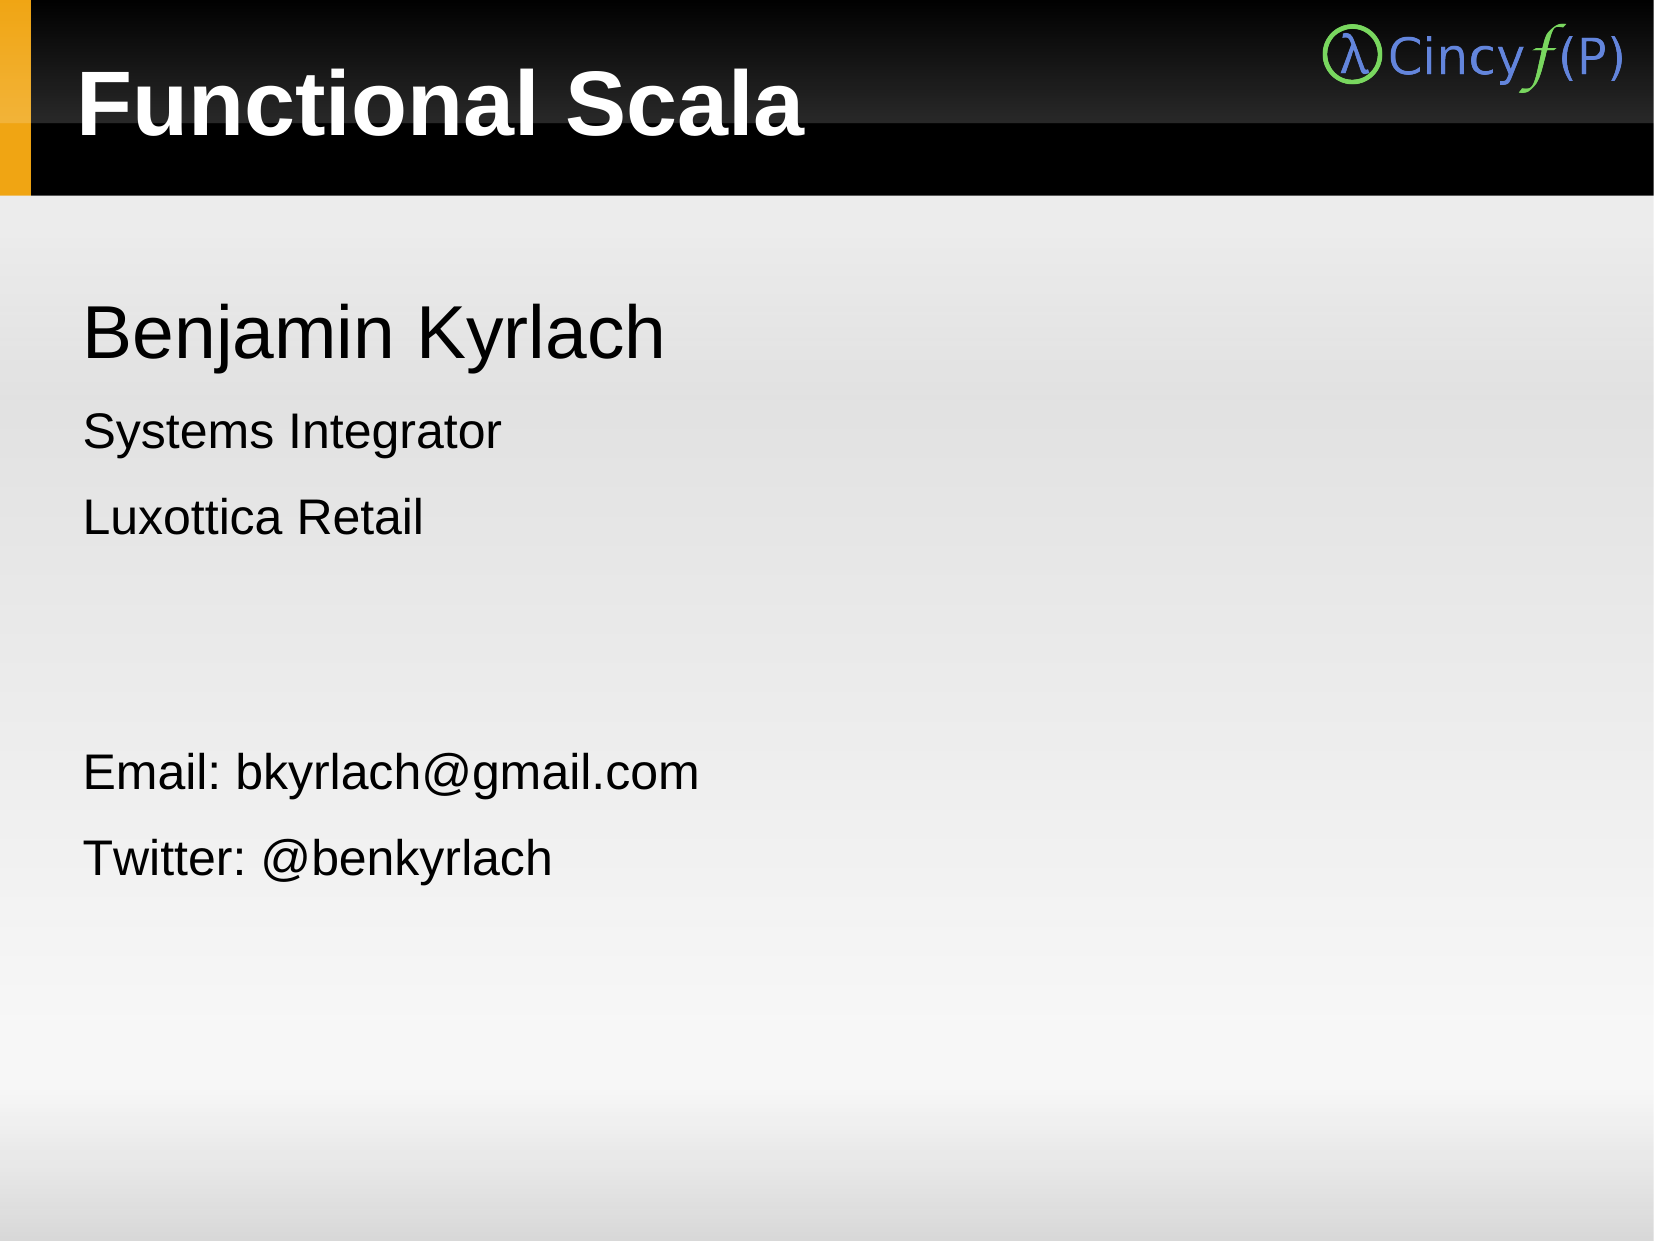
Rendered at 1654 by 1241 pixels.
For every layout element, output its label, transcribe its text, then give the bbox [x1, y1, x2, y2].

picture [0, 0, 1654, 1241]
title Functional Scala [76, 0, 1565, 208]
list Benjamin Kyrlach Systems Integrator Luxottica Retail Email: bkyrlach@gmail.com Twitter: @benkyrlach [82, 290, 901, 1094]
